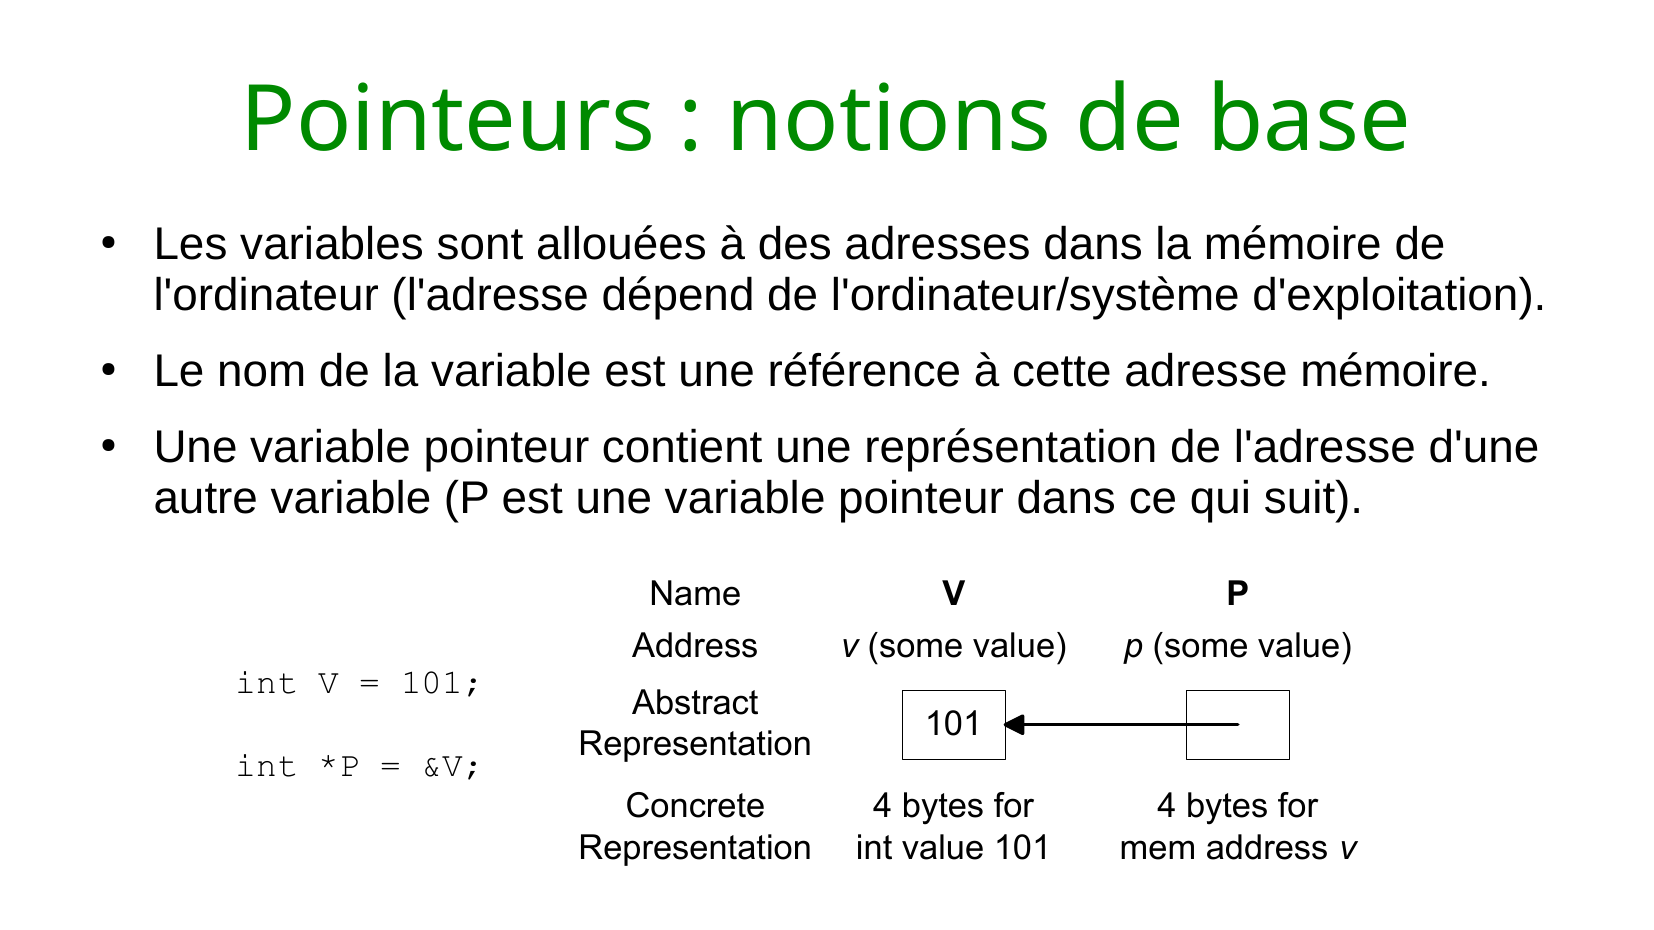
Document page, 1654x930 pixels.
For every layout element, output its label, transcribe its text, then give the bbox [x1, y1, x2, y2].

title Pointeurs : notions de base [82, 37, 1571, 193]
list Les variables sont allouées à des adresses dans la mémoire de l'ordinateur (l'adresse dépend de l'ordinateur/système d'exploitation). Le nom de la variable est une référence à cette adresse mémoire. Une variable pointeur contient une représentation de l'adresse d'une autre variable (P est une variable pointeur dans ce qui suit). [82, 217, 1571, 526]
picture [197, 562, 1388, 888]
